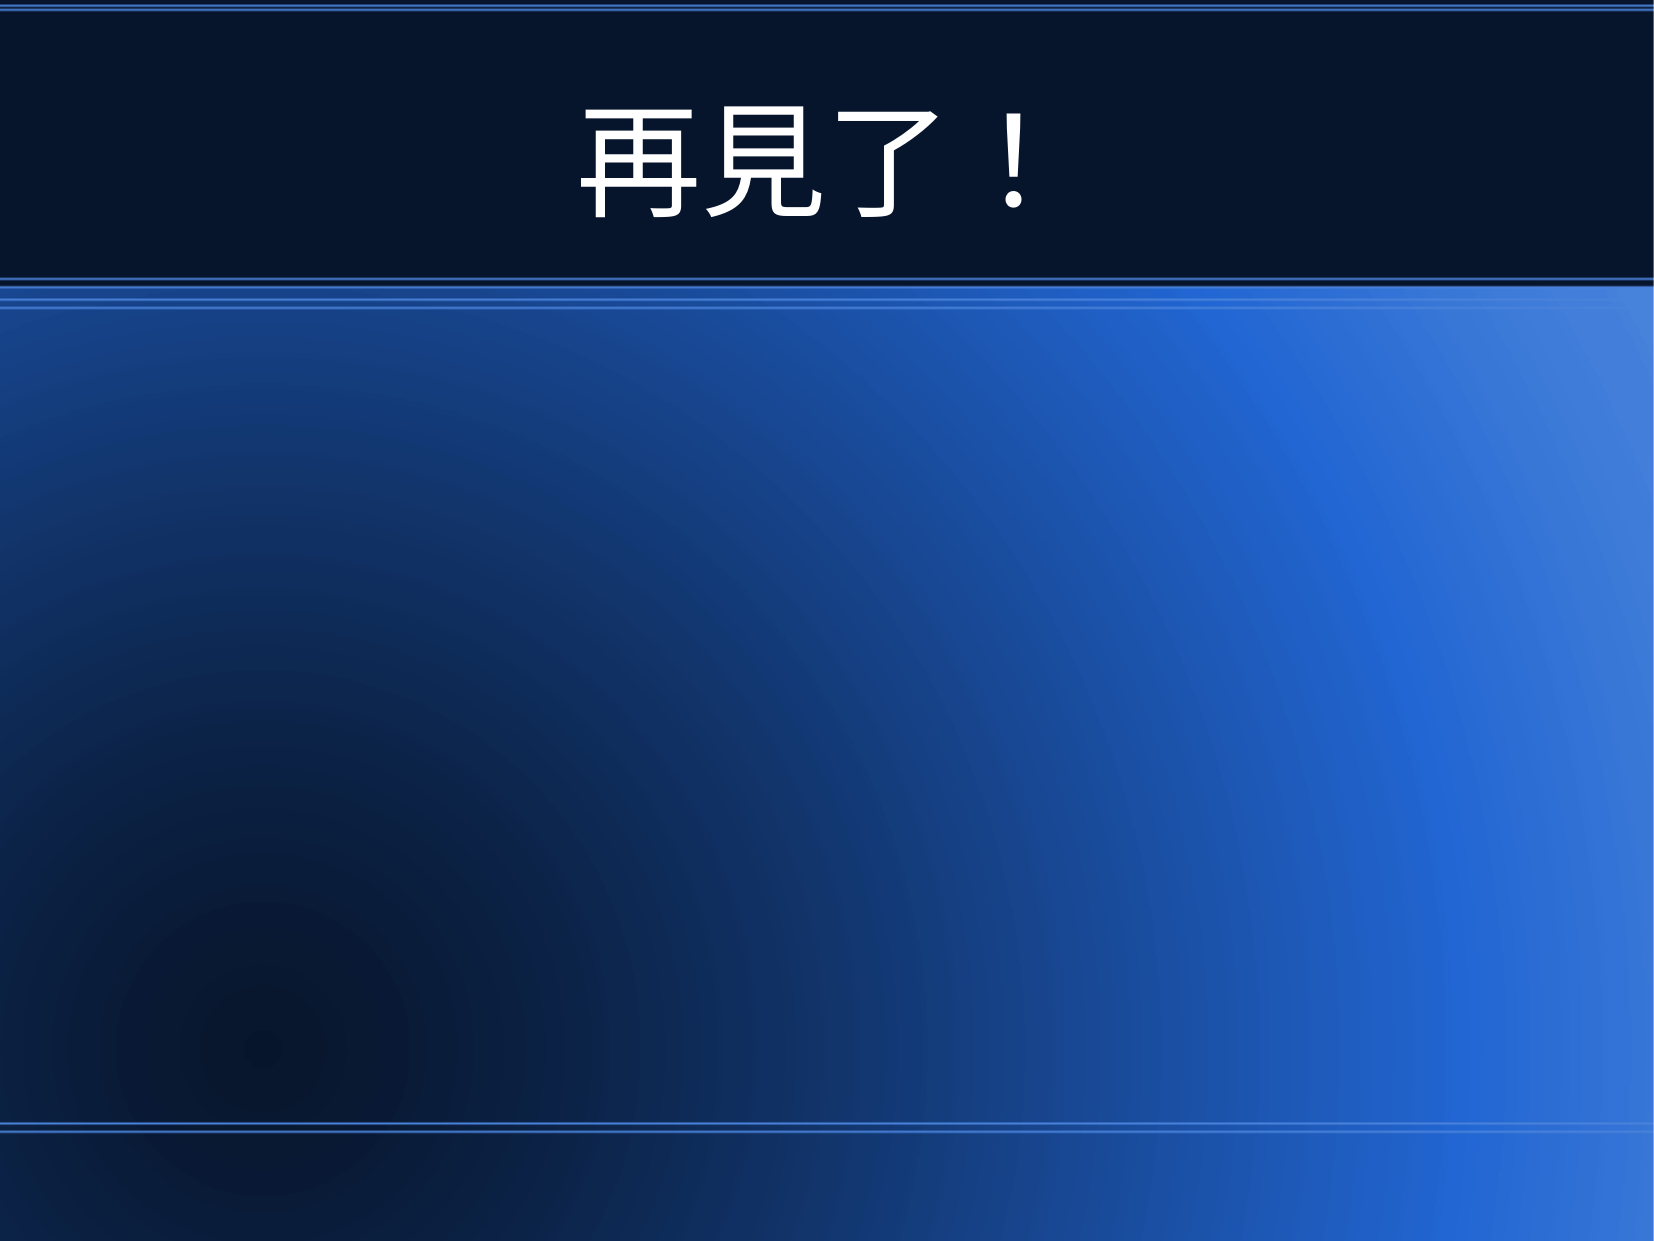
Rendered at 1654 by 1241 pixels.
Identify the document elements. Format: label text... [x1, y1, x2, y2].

title 再見了！ [82, 49, 1571, 257]
picture [0, 0, 1654, 1241]
